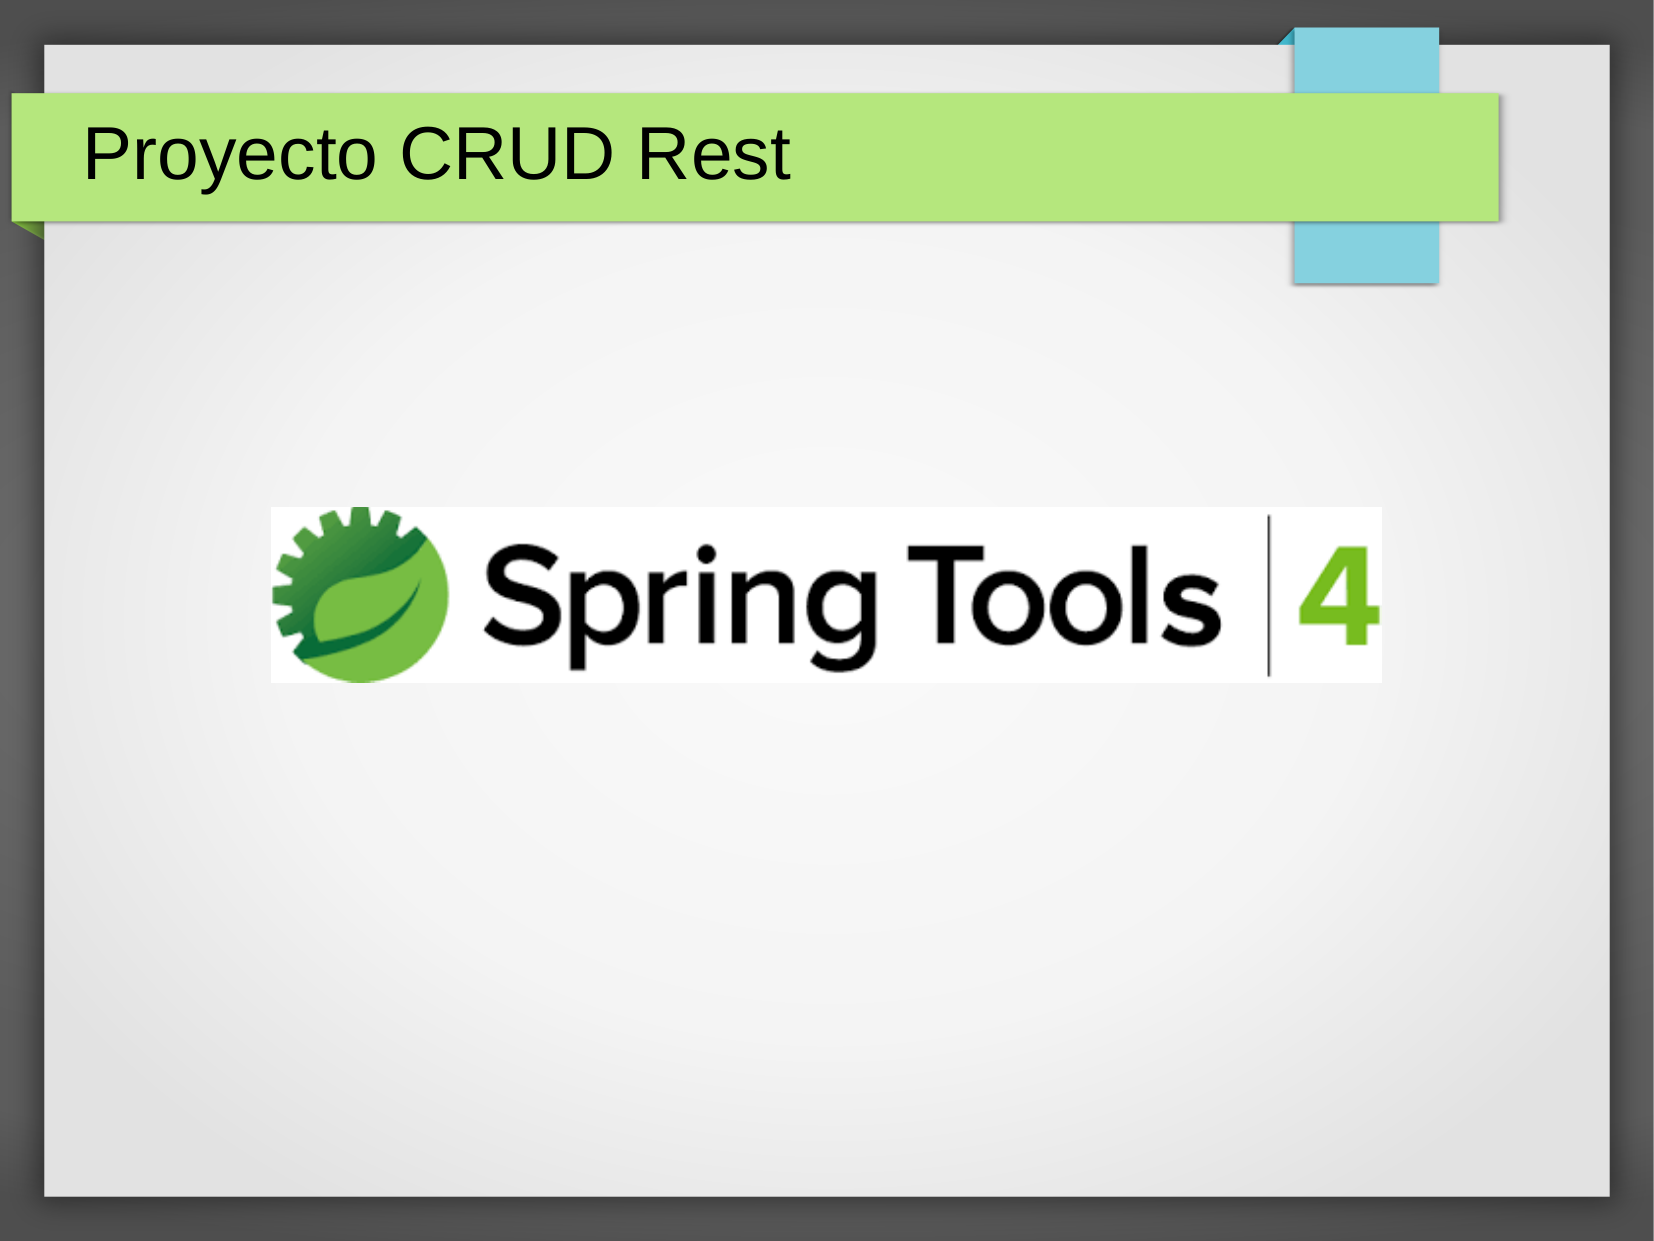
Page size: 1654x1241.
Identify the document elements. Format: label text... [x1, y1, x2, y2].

picture [0, 0, 1654, 1241]
subtitle [106, 342, 1595, 1062]
title Proyecto CRUD Rest [82, 94, 1264, 213]
